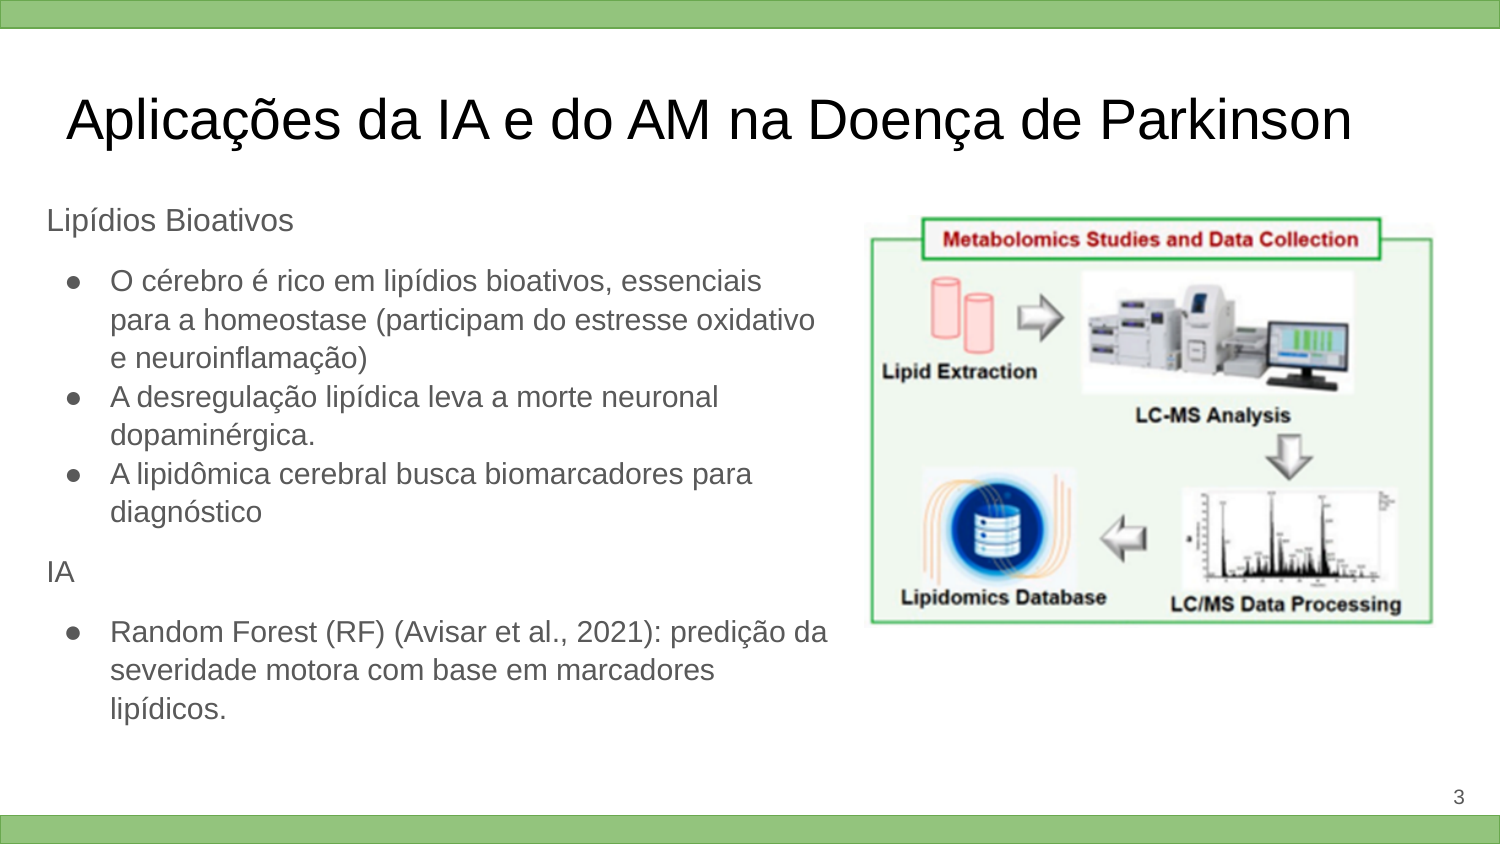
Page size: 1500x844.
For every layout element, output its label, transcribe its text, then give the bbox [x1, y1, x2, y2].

list Lipídios Bioativos O cérebro é rico em lipídios bioativos, essenciais para a homeostase (participam do estresse oxidativo e neuroinflamação) A desregulação lipídica leva a morte neuronal dopaminérgica. A lipidômica cerebral busca biomarcadores para diagnóstico IA Random Forest (RF) (Avisar et al., 2021): predição da severidade motora com base em marcadores lipídicos. [31, 182, 845, 743]
text_box [0, 0, 1500, 28]
slide_number <number> [1389, 764, 1480, 830]
text_box [0, 815, 1500, 844]
picture [864, 215, 1450, 628]
title Aplicações da IA ​​e do AM na Doença de Parkinson [51, 72, 1449, 167]
